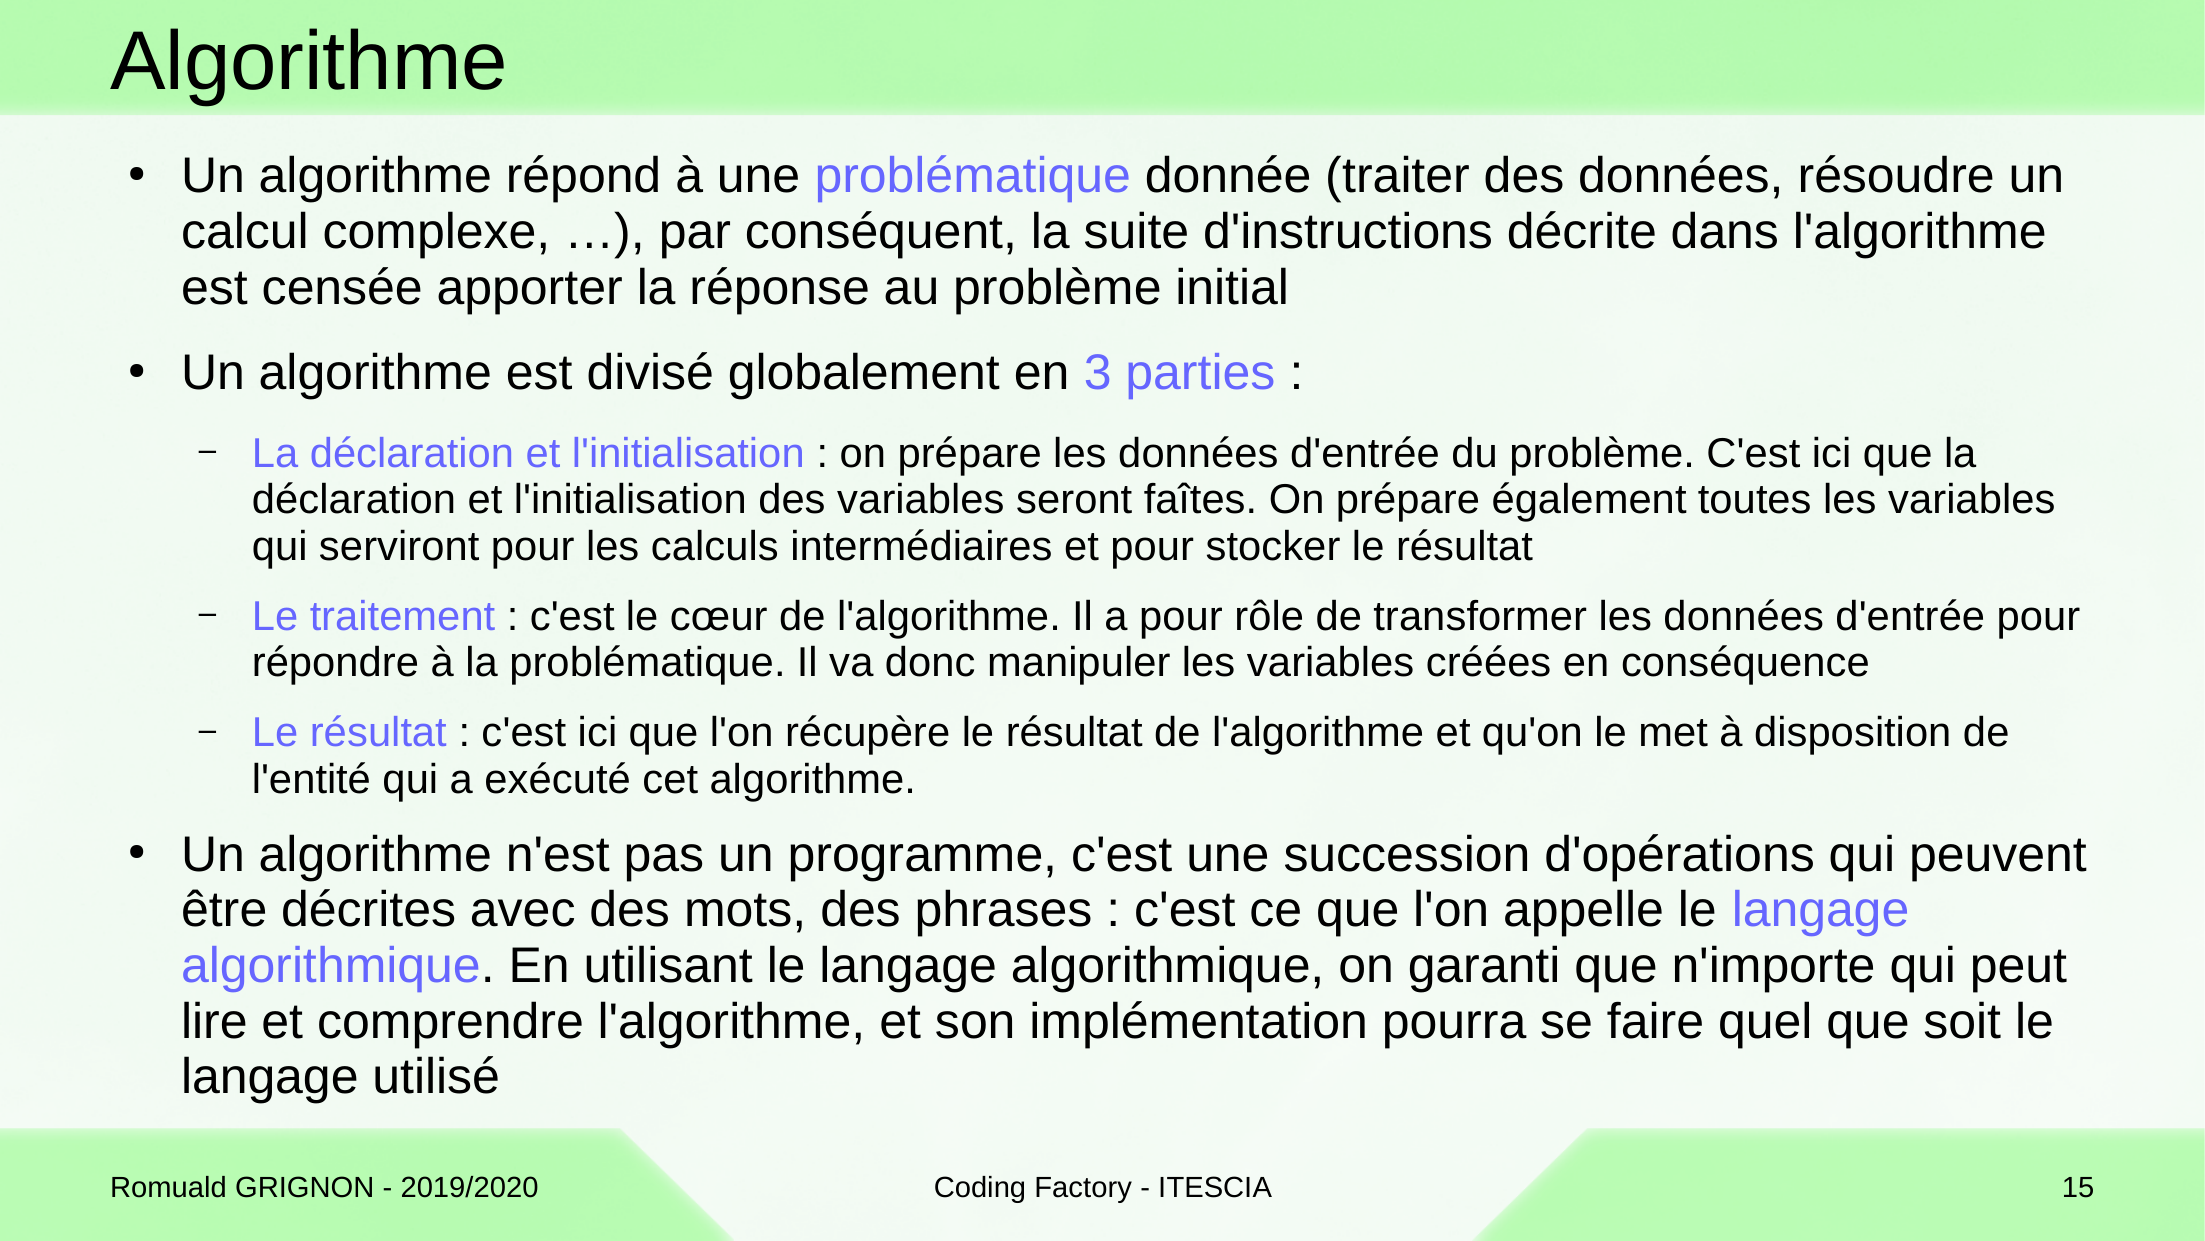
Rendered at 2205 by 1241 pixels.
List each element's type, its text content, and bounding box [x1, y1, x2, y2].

title Algorithme [110, 49, 2095, 218]
picture [0, 0, 2205, 1241]
list Un algorithme répond à une problématique donnée (traiter des données, résoudre un calcul complexe, …), par conséquent, la suite d'instructions décrite dans l'algorithme est censée apporter la réponse au problème initial Un algorithme est divisé globalement en 3 parties : La déclaration et l'initialisation : on prépare les données d'entrée du problème. C'est ici que la déclaration et l'initialisation des variables seront faîtes. On prépare également toutes les variables qui serviront pour les calculs intermédiaires et pour stocker le résultat Le traitement : c'est le cœur de l'algorithme. Il a pour rôle de transformer les données d'entrée pour répondre à la problématique. Il va donc manipuler les variables créées en conséquence Le résultat : c'est ici que l'on récupère le résultat de l'algorithme et qu'on le met à disposition de l'entité qui a exécuté cet algorithme. Un algorithme n'est pas un programme, c'est une succession d'opérations qui peuvent être décrites avec des mots, des phrases : c'est ce que l'on appelle le langage algorithmique. En utilisant le langage algorithmique, on garanti que n'importe qui peut lire et comprendre l'algorithme, et son implémentation pourra se faire quel que soit le langage utilisé [110, 218, 2095, 1107]
